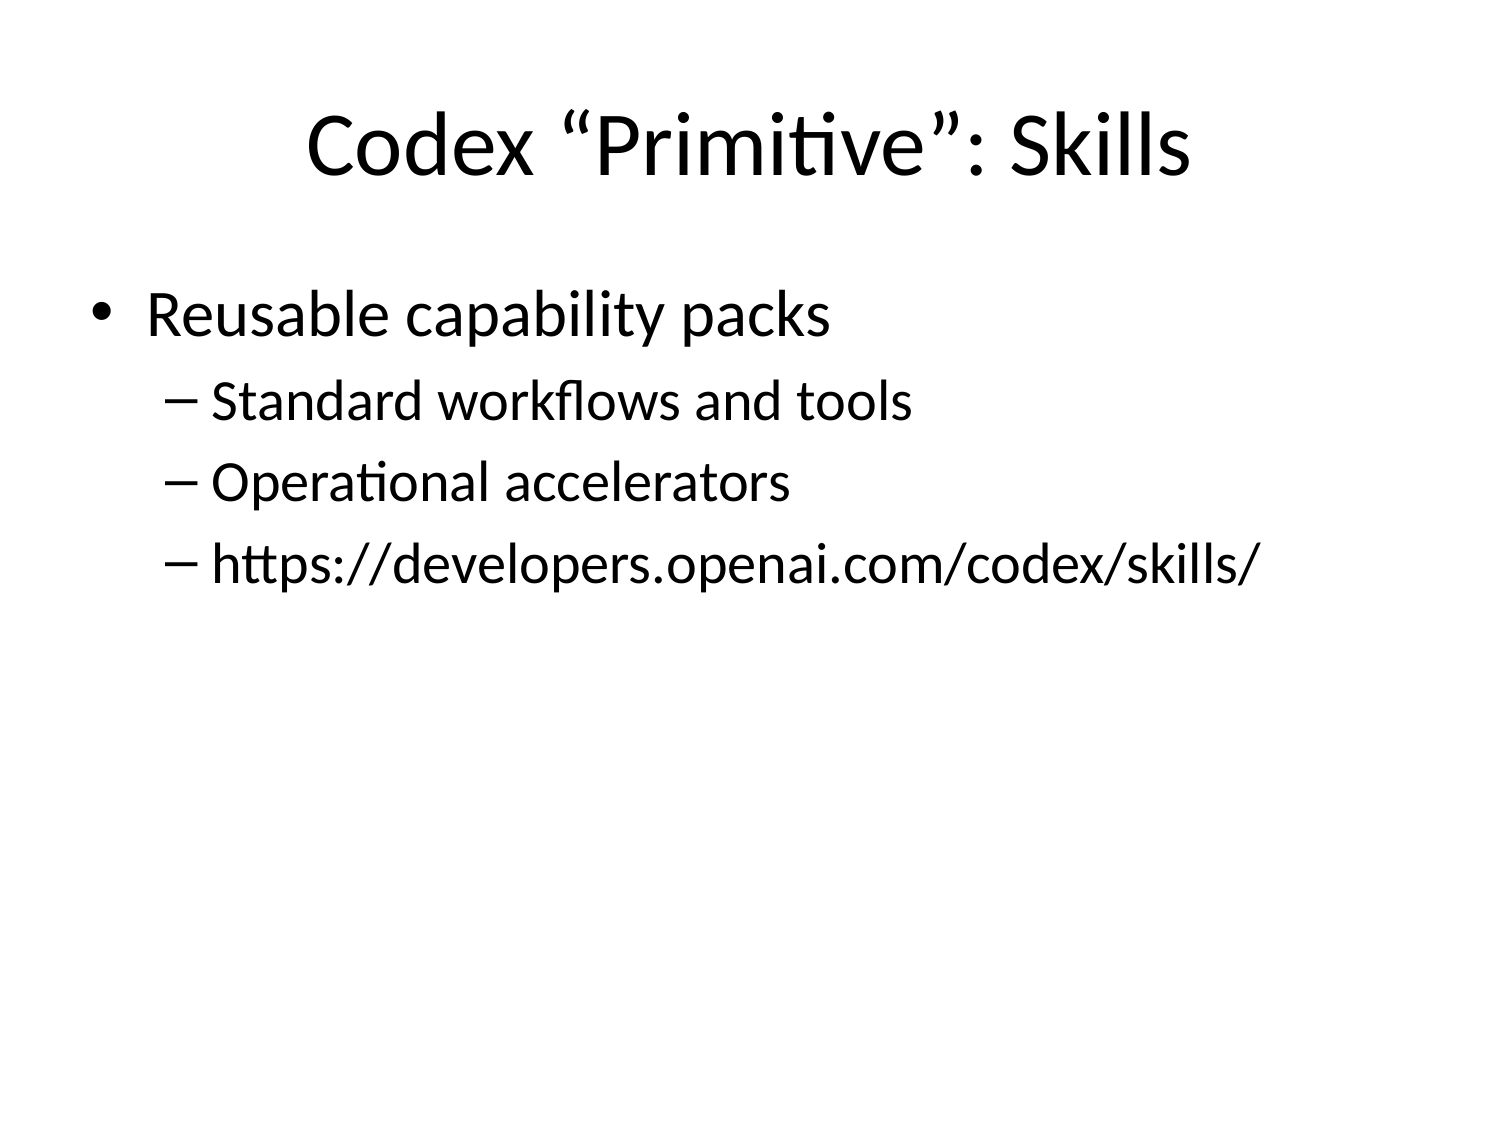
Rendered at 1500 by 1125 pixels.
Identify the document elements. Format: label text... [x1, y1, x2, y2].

title Codex “Primitive”: Skills [75, 45, 1425, 233]
list Reusable capability packs Standard workflows and tools Operational accelerators https://developers.openai.com/codex/skills/ [75, 262, 1425, 1005]
